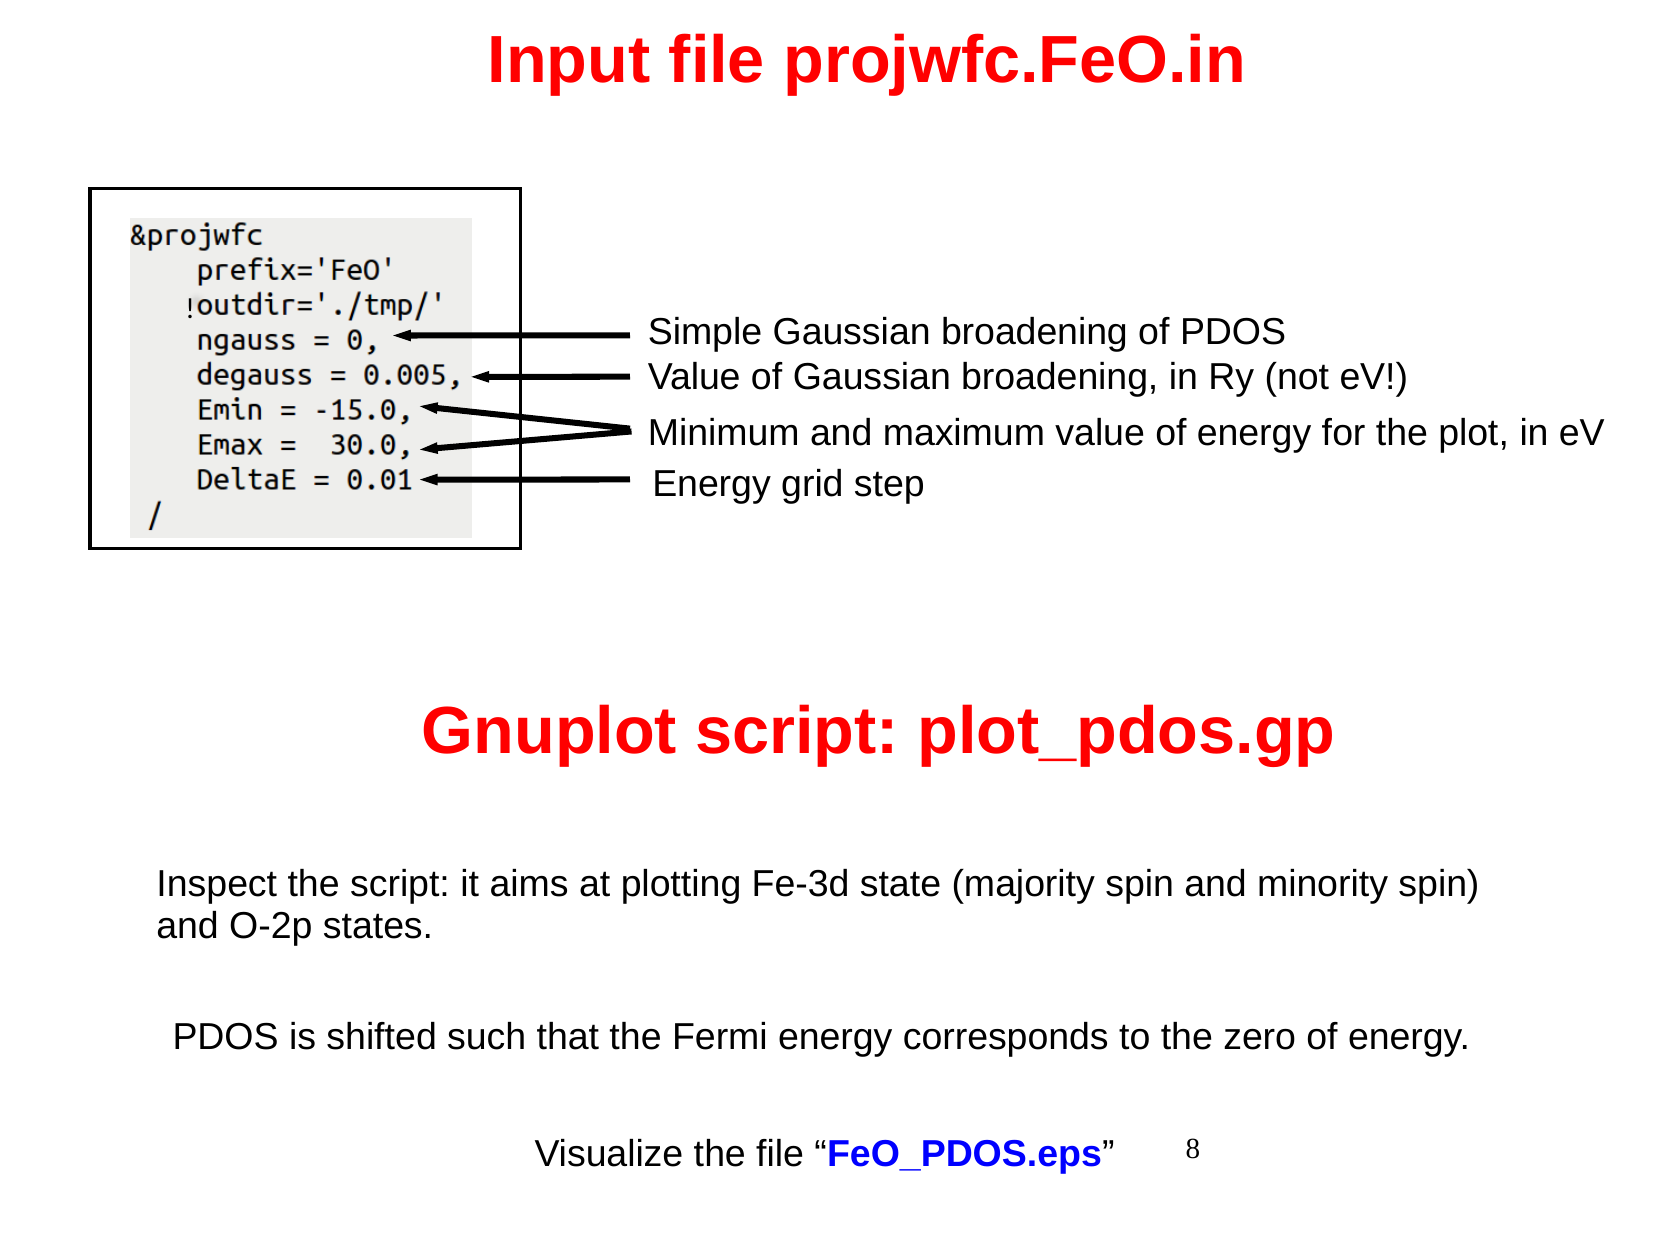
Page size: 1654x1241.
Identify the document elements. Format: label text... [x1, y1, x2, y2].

text_box Minimum and maximum value of energy for the plot, in eV [633, 404, 1621, 462]
text_box Inspect the script: it aims at plotting Fe-3d state (majority spin and minority spin) and O-2p states. [141, 855, 1496, 954]
title Input file projwfc.FeO.in [447, 15, 1288, 91]
text_box ! [170, 282, 211, 333]
picture [130, 218, 472, 538]
text_box Value of Gaussian broadening, in Ry (not eV!) [633, 347, 1424, 404]
text_box [1185, 1129, 1571, 1216]
text_box Simple Gaussian broadening of PDOS [633, 302, 1302, 347]
text_box Visualize the file “FeO_PDOS.eps” [519, 1125, 1147, 1182]
text_box PDOS is shifted such that the Fermi energy corresponds to the zero of energy. [157, 1008, 1486, 1066]
text_box Energy grid step [637, 455, 1265, 513]
title Gnuplot script: plot_pdos.gp [384, 686, 1375, 762]
